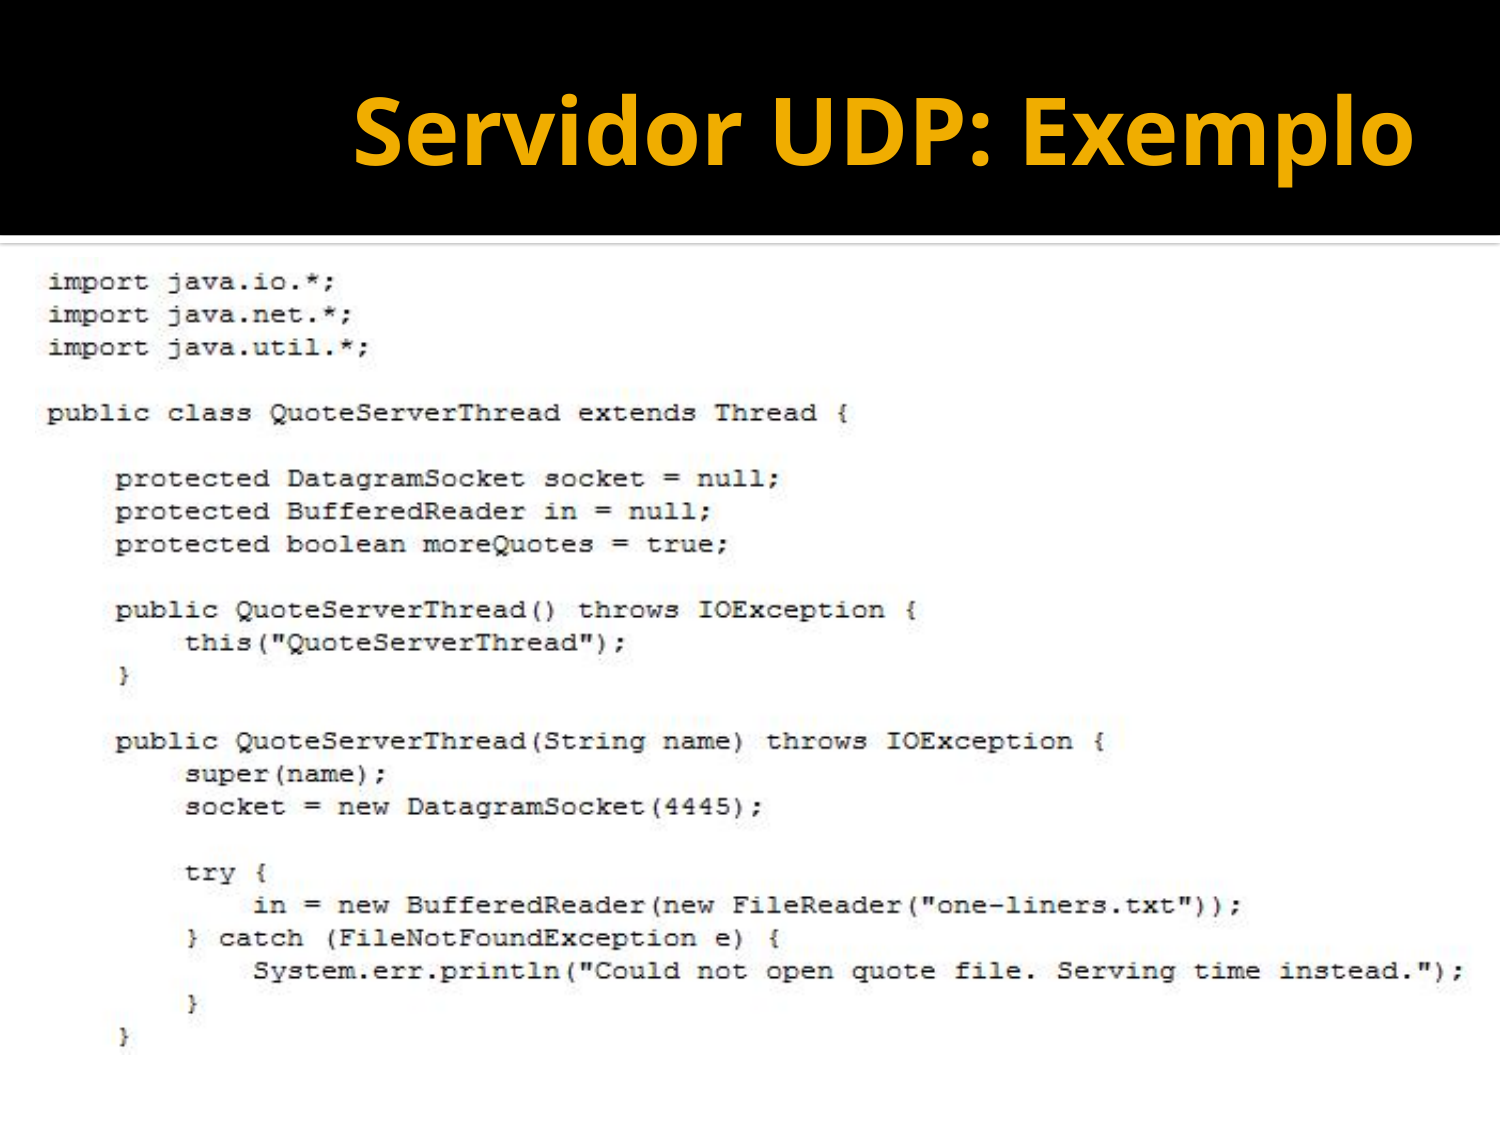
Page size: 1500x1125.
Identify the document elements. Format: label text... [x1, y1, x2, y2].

picture [35, 257, 1478, 1055]
title Servidor UDP: Exemplo [75, 25, 1425, 231]
